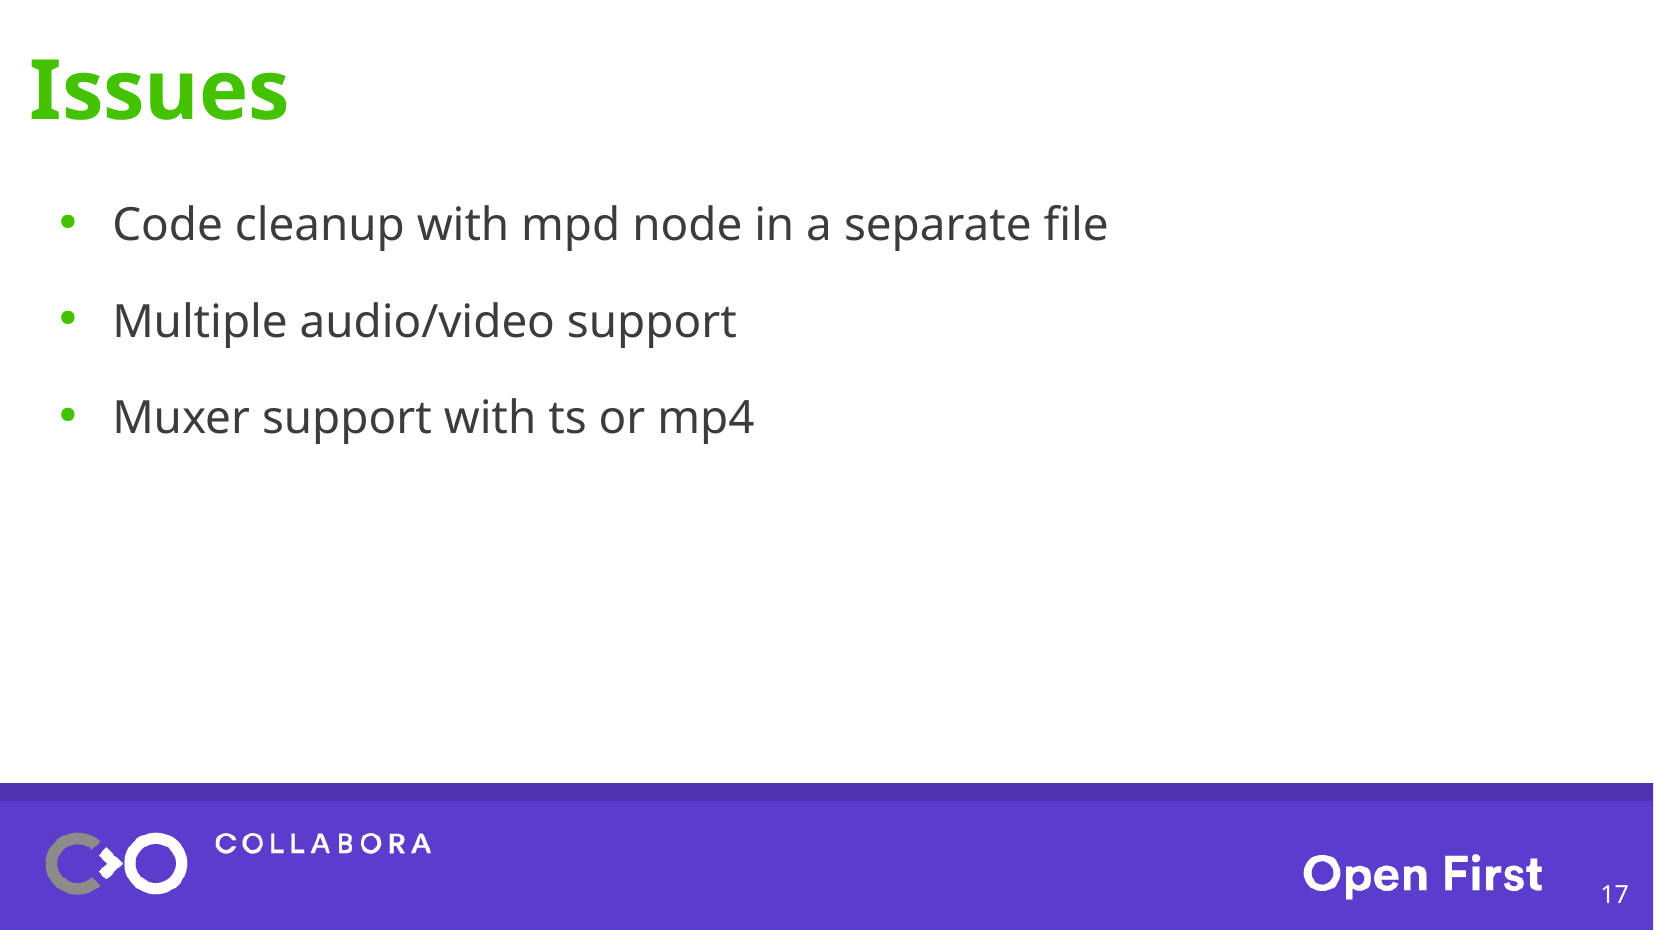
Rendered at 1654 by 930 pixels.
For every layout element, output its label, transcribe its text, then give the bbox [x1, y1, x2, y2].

picture [0, 0, 1654, 930]
title Issues [29, 28, 1602, 147]
list Code cleanup with mpd node in a separate file Multiple audio/video support Muxer support with ts or mp4 [41, 160, 1613, 804]
